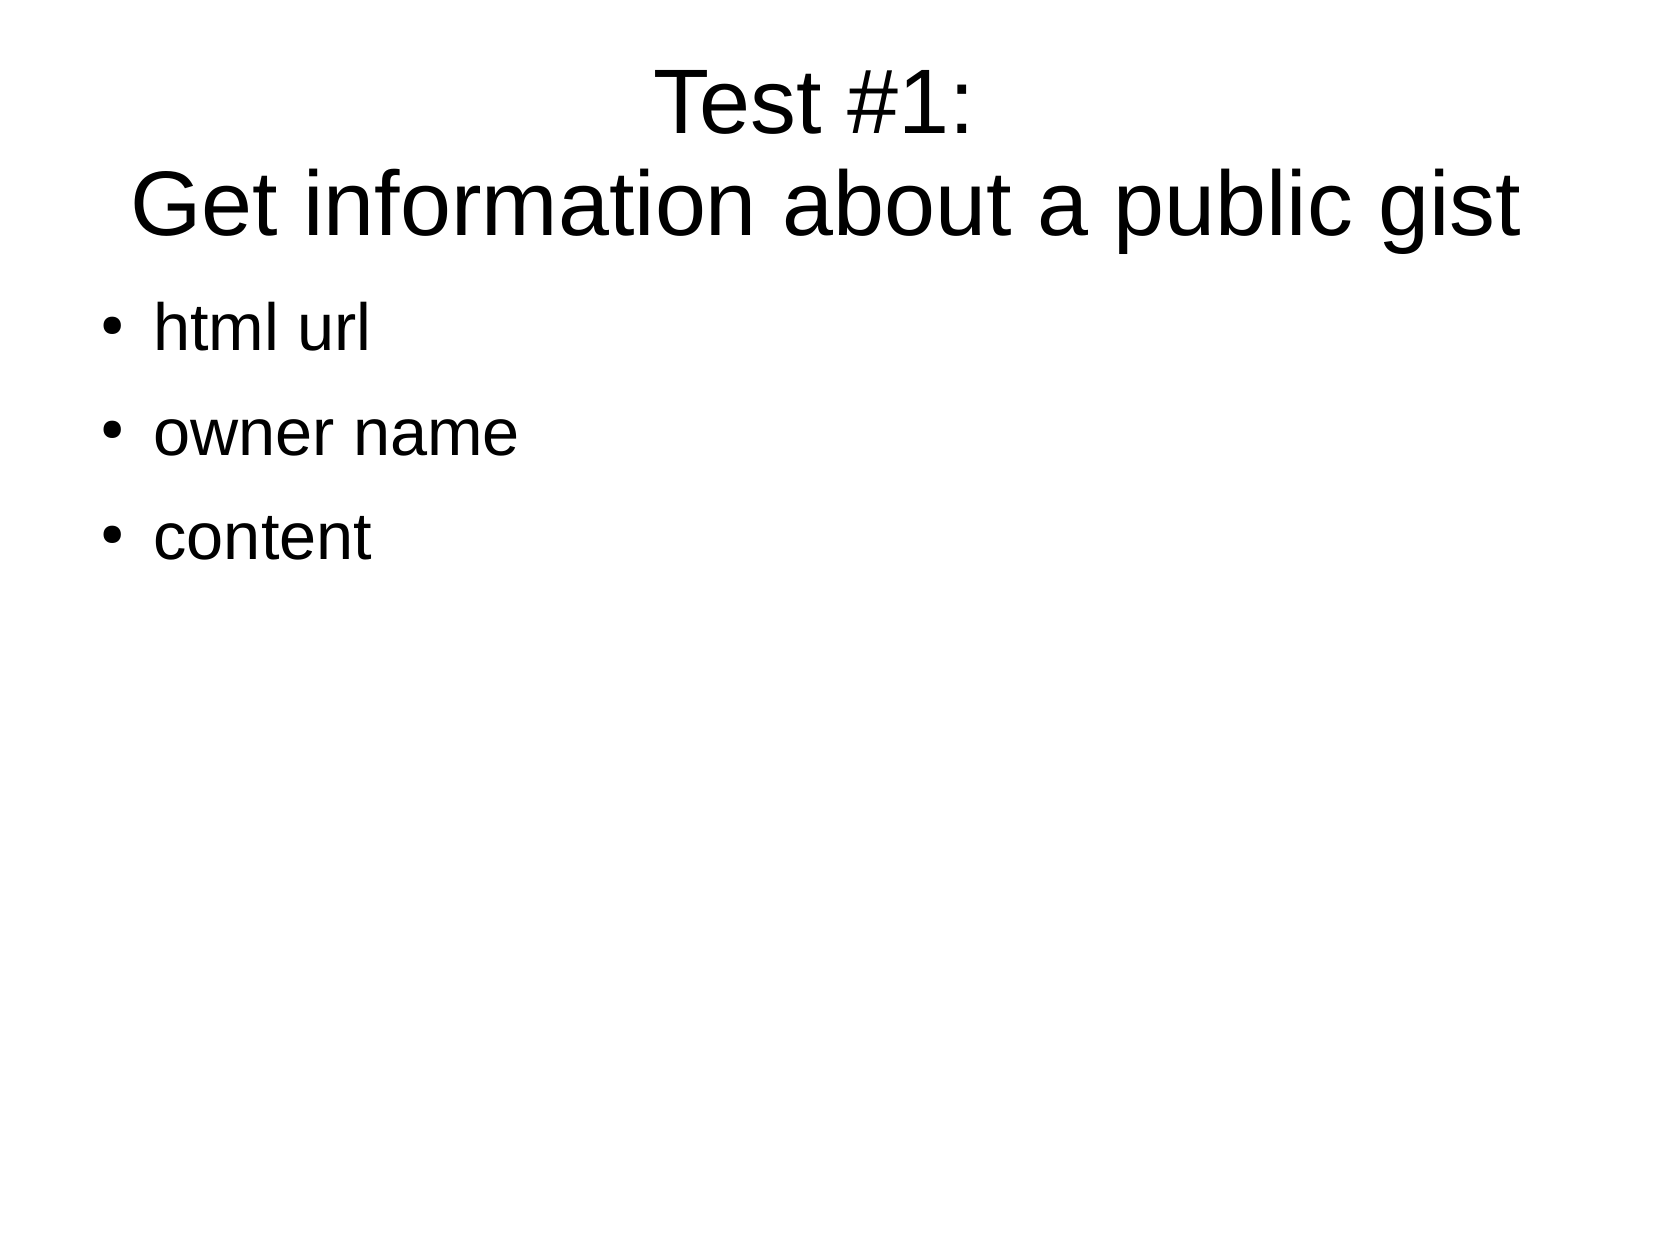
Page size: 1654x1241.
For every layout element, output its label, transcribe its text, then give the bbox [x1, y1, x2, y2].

title Test #1: Get information about a public gist [82, 49, 1571, 257]
list html url owner name content [82, 290, 1571, 1010]
